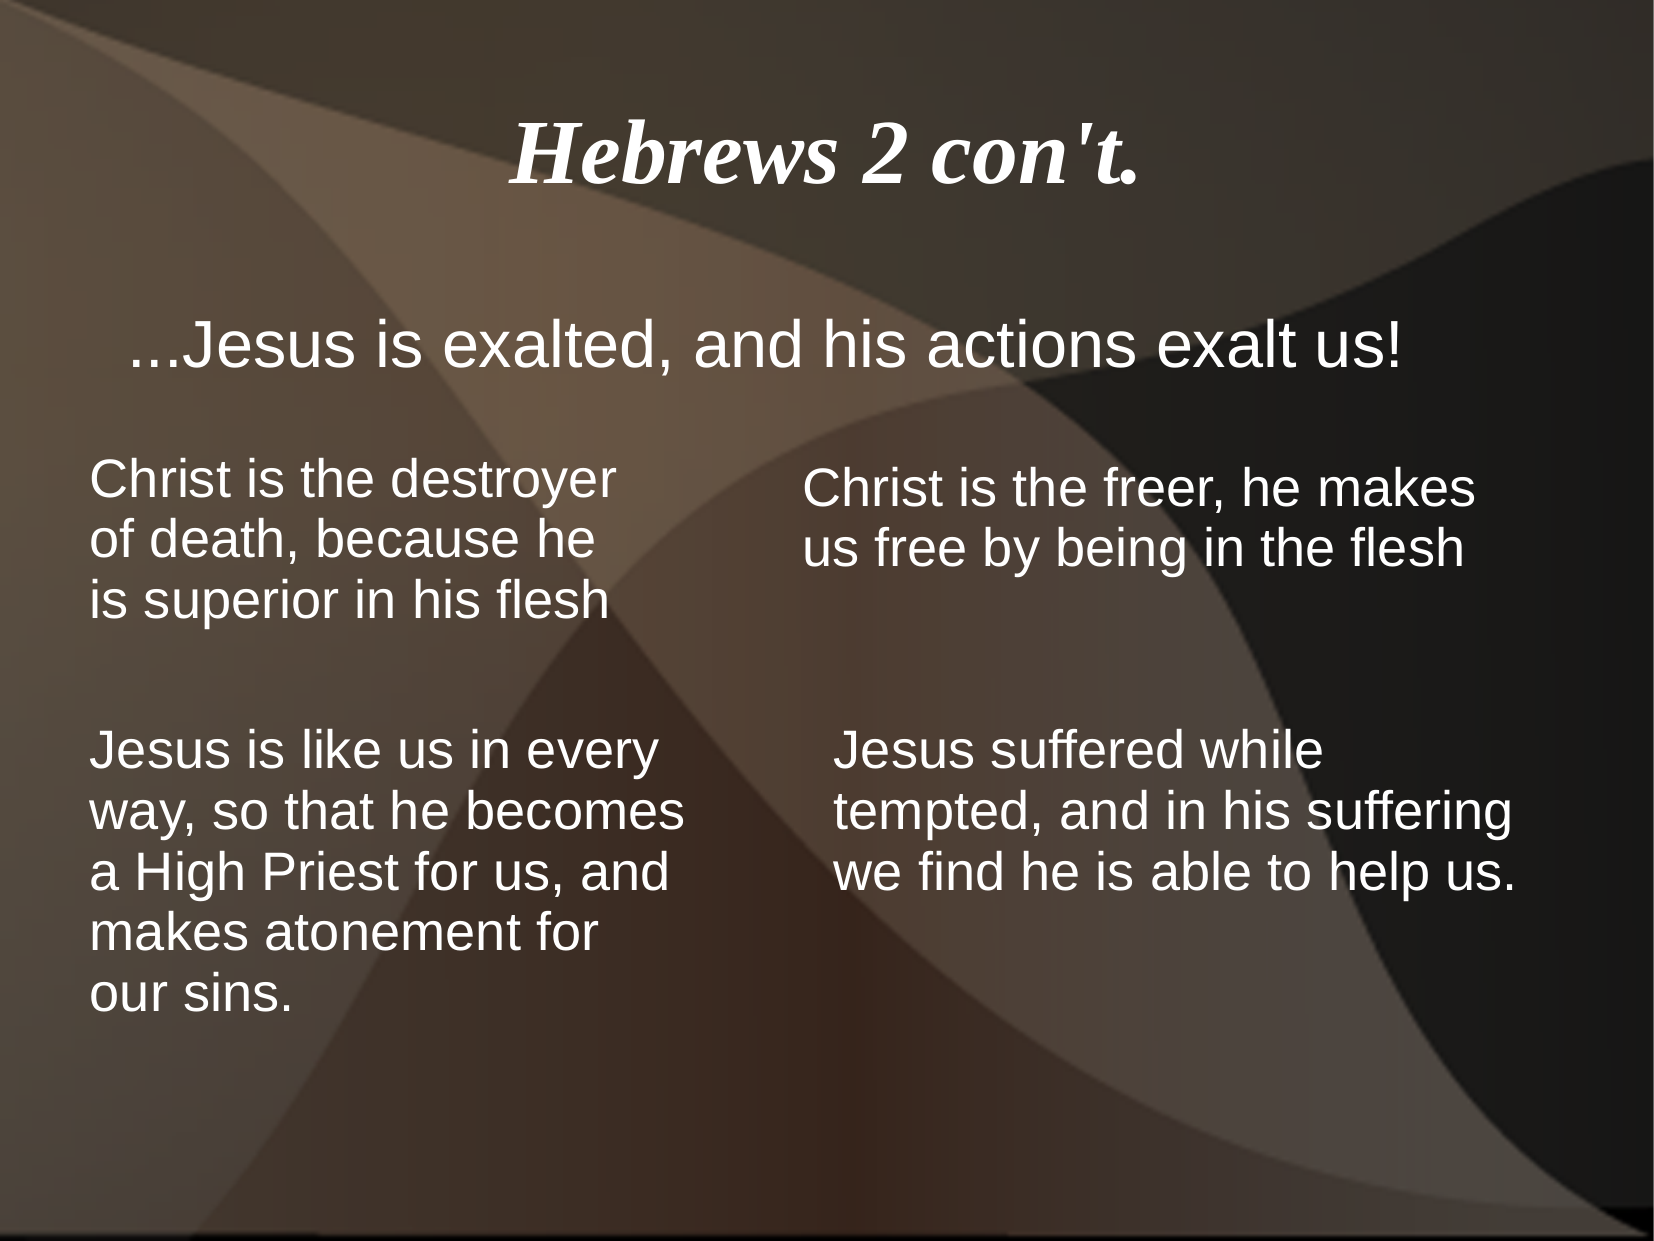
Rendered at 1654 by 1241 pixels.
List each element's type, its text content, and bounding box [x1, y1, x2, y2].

picture [0, 0, 1654, 1241]
text_box ...Jesus is exalted, and his actions exalt us! [112, 300, 1425, 390]
title Hebrews 2 con't. [82, 56, 1571, 250]
text_box Christ is the freer, he makes us free by being in the flesh [787, 450, 1508, 586]
text_box Jesus is like us in every way, so that he becomes a High Priest for us, and makes atonement for our sins. [75, 712, 702, 1030]
text_box Jesus suffered while tempted, and in his suffering we find he is able to help us. [819, 712, 1534, 909]
text_box Christ is the destroyer of death, because he is superior in his flesh [75, 441, 638, 638]
